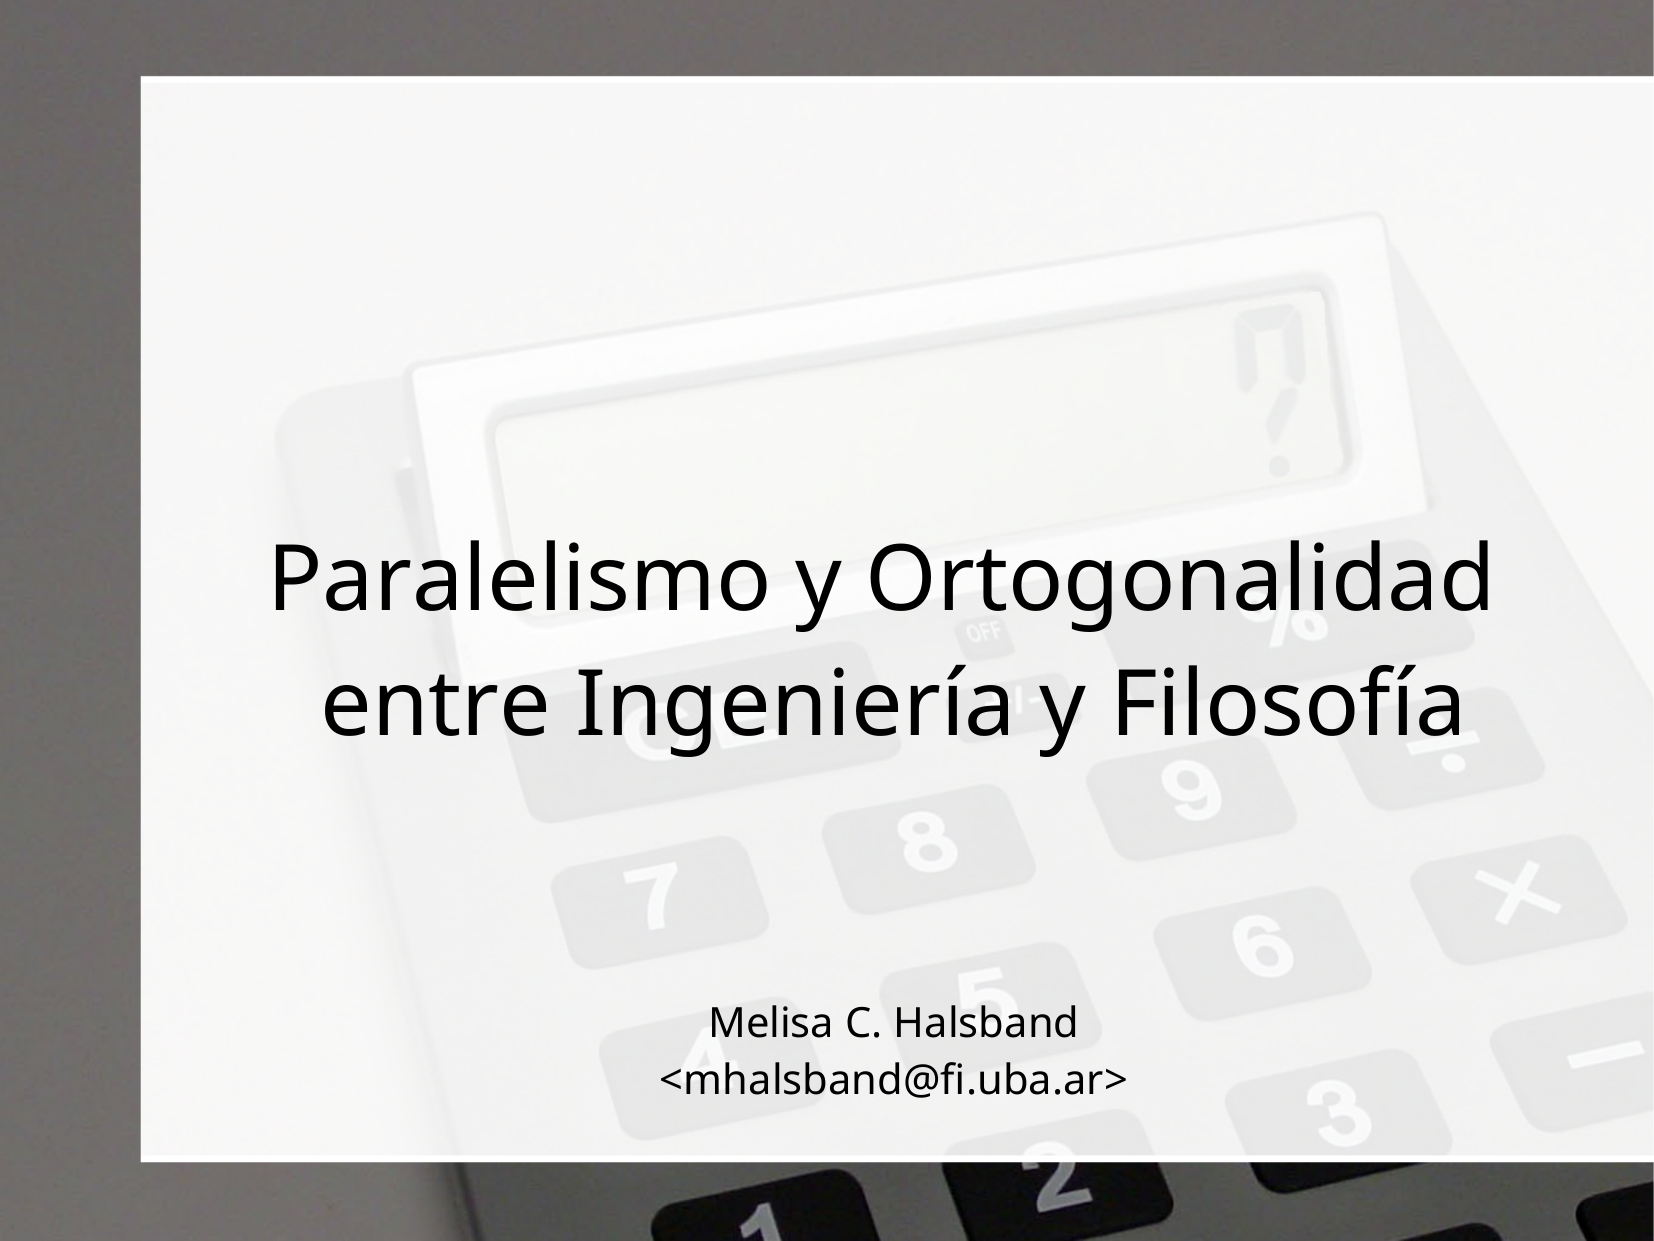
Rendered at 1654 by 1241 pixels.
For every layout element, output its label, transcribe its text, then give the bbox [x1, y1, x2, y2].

title Melisa C. Halsband <mhalsband@fi.uba.ar> [150, 825, 1639, 1241]
title Paralelismo y Ortogonalidad entre Ingeniería y Filosofía [150, 412, 1639, 825]
picture [0, 0, 1654, 1241]
